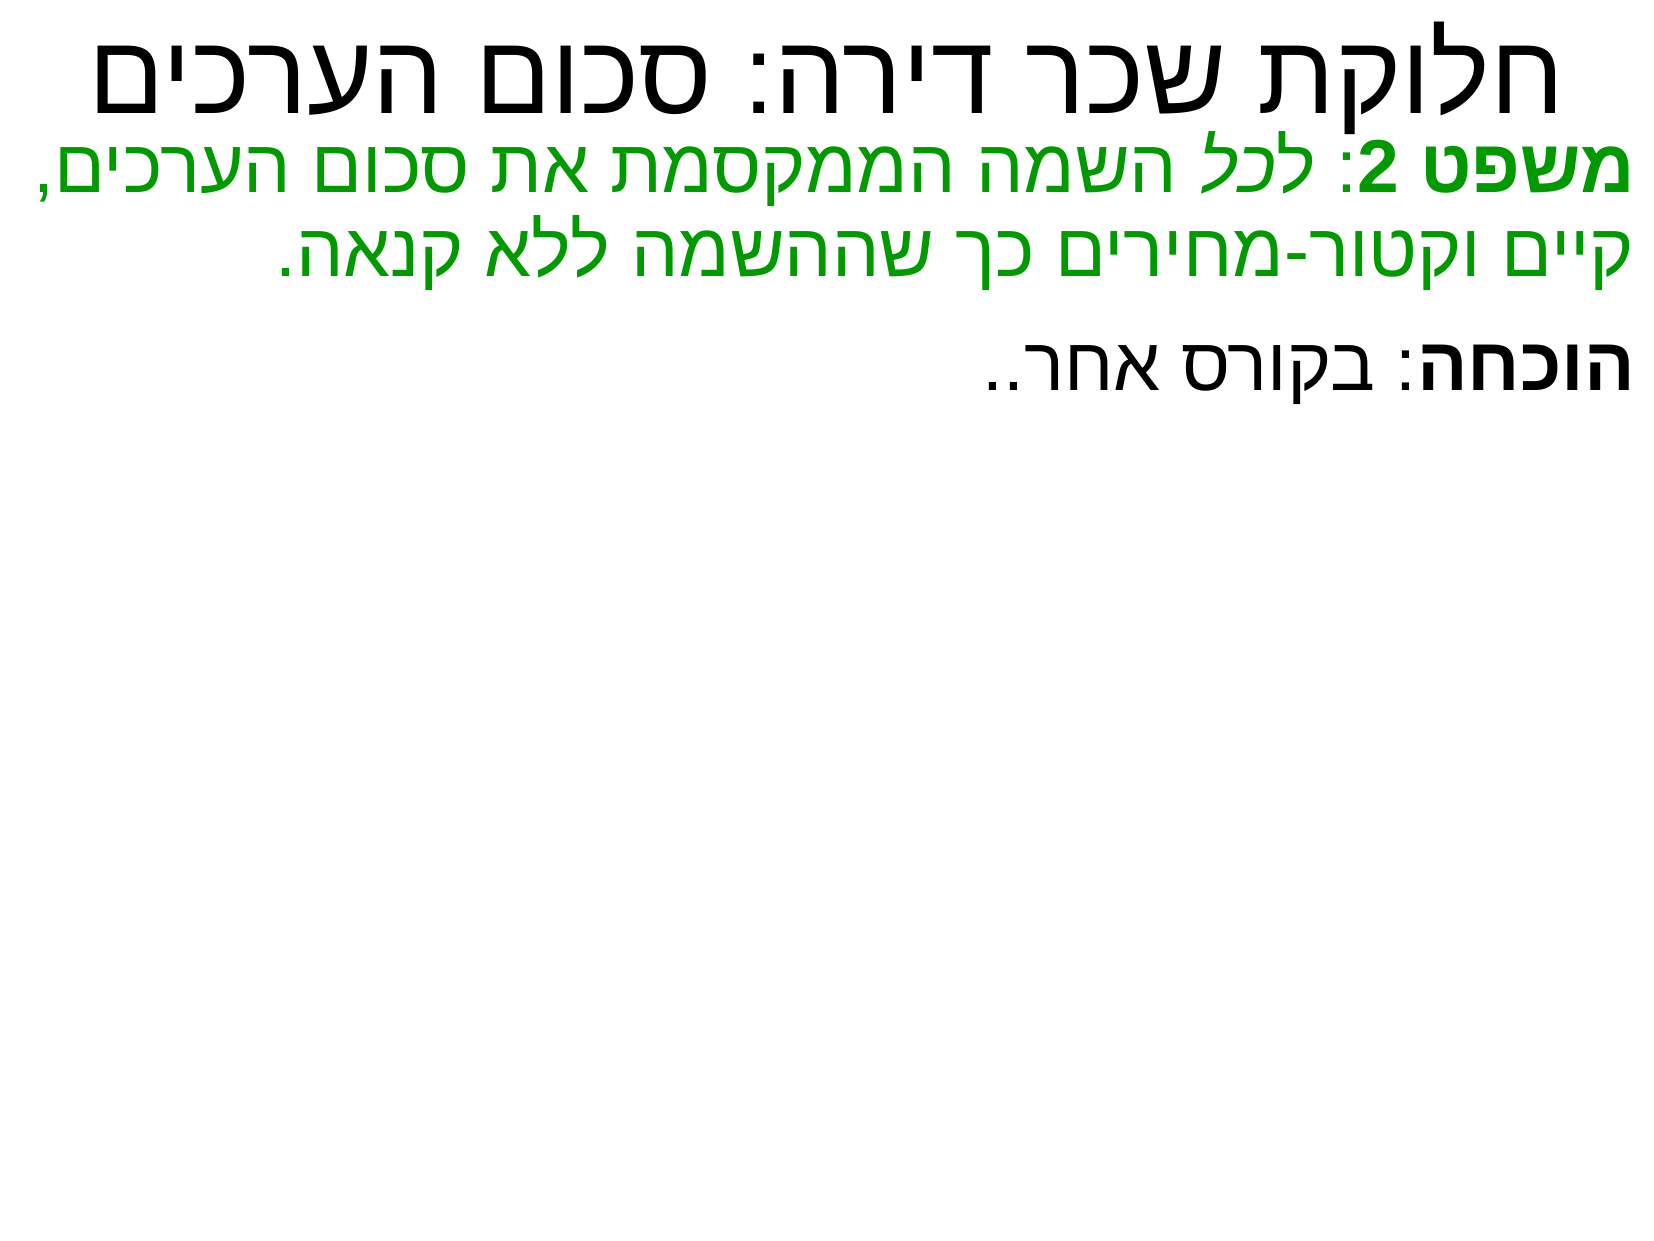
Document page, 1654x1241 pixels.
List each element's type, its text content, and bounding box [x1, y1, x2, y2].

title חלוקת שכר דירה: סכום הערכים [0, 0, 1654, 151]
list משפט 2: לכל השמה הממקסמת את סכום הערכים, קיים וקטור-מחירים כך שההשמה ללא קנאה. הוכחה: בקורס אחר.. [15, 124, 1636, 1201]
